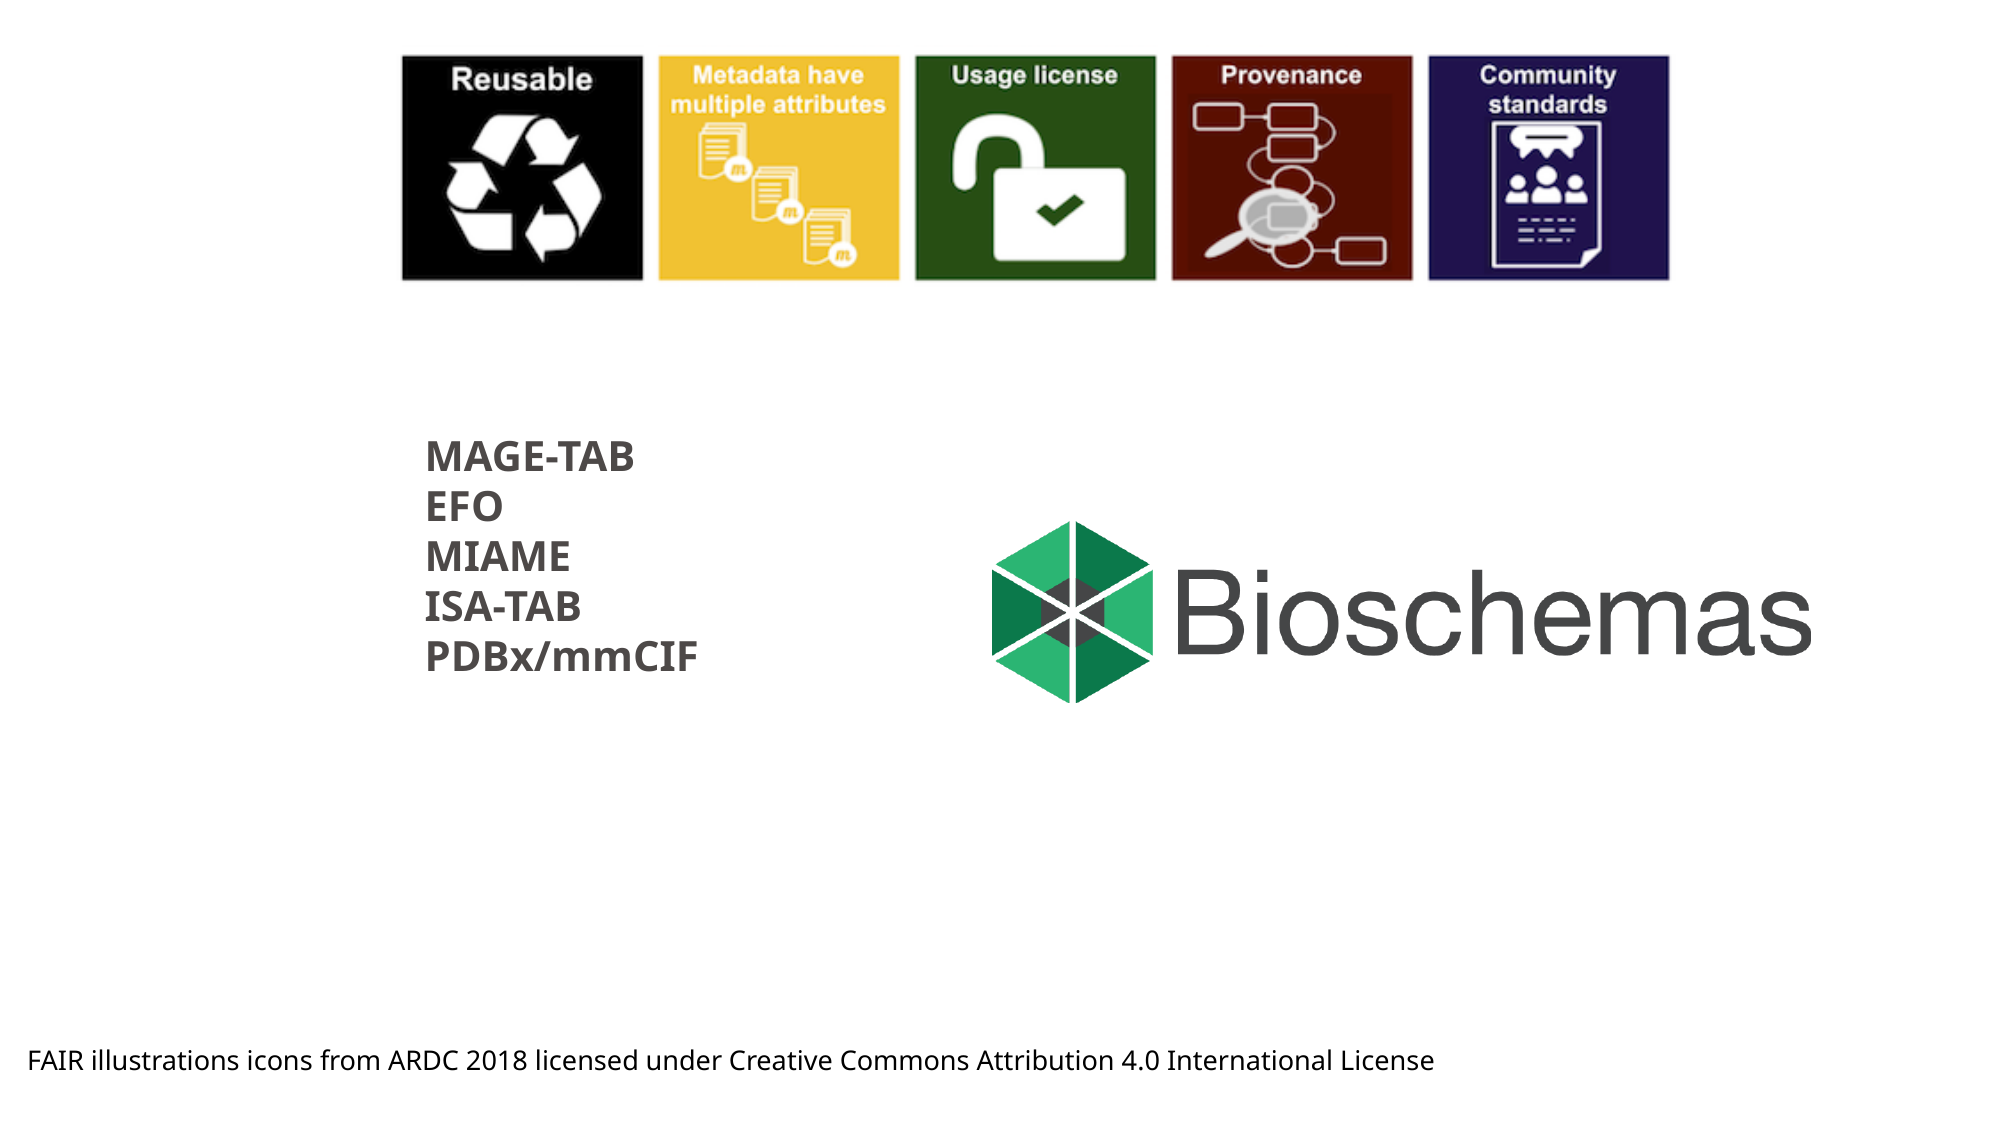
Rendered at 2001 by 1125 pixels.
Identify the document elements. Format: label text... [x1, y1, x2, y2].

picture [992, 521, 1811, 703]
text_box FAIR illustrations icons from ARDC 2018 licensed under Creative Commons Attribution 4.0 International License [12, 1028, 1548, 1125]
text_box MAGE-TAB EFO MIAME ISA-TAB PDBx/mmCIF [409, 415, 1450, 995]
picture [394, 45, 1677, 288]
